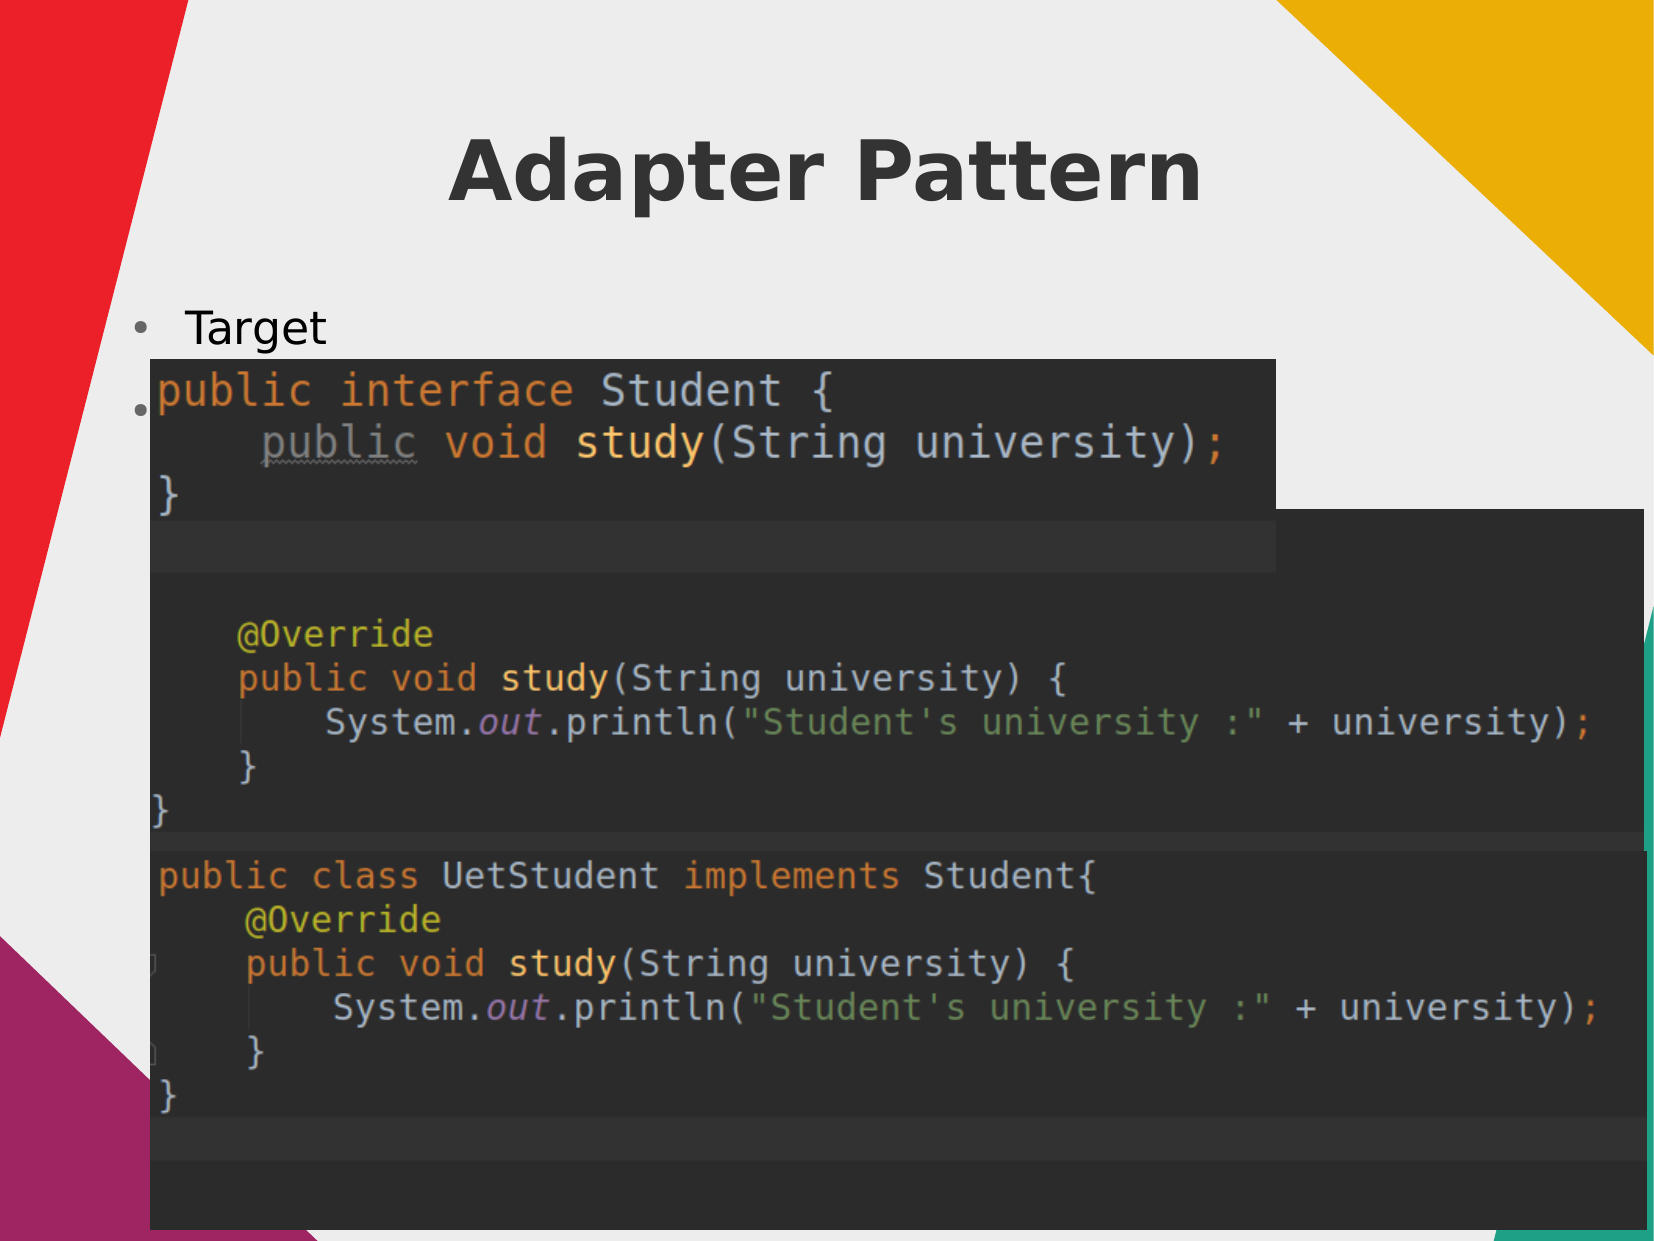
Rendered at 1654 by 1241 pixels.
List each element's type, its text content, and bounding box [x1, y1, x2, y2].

list Target [114, 302, 1539, 1033]
title Adapter Pattern [114, 73, 1539, 271]
picture [150, 359, 1647, 1231]
